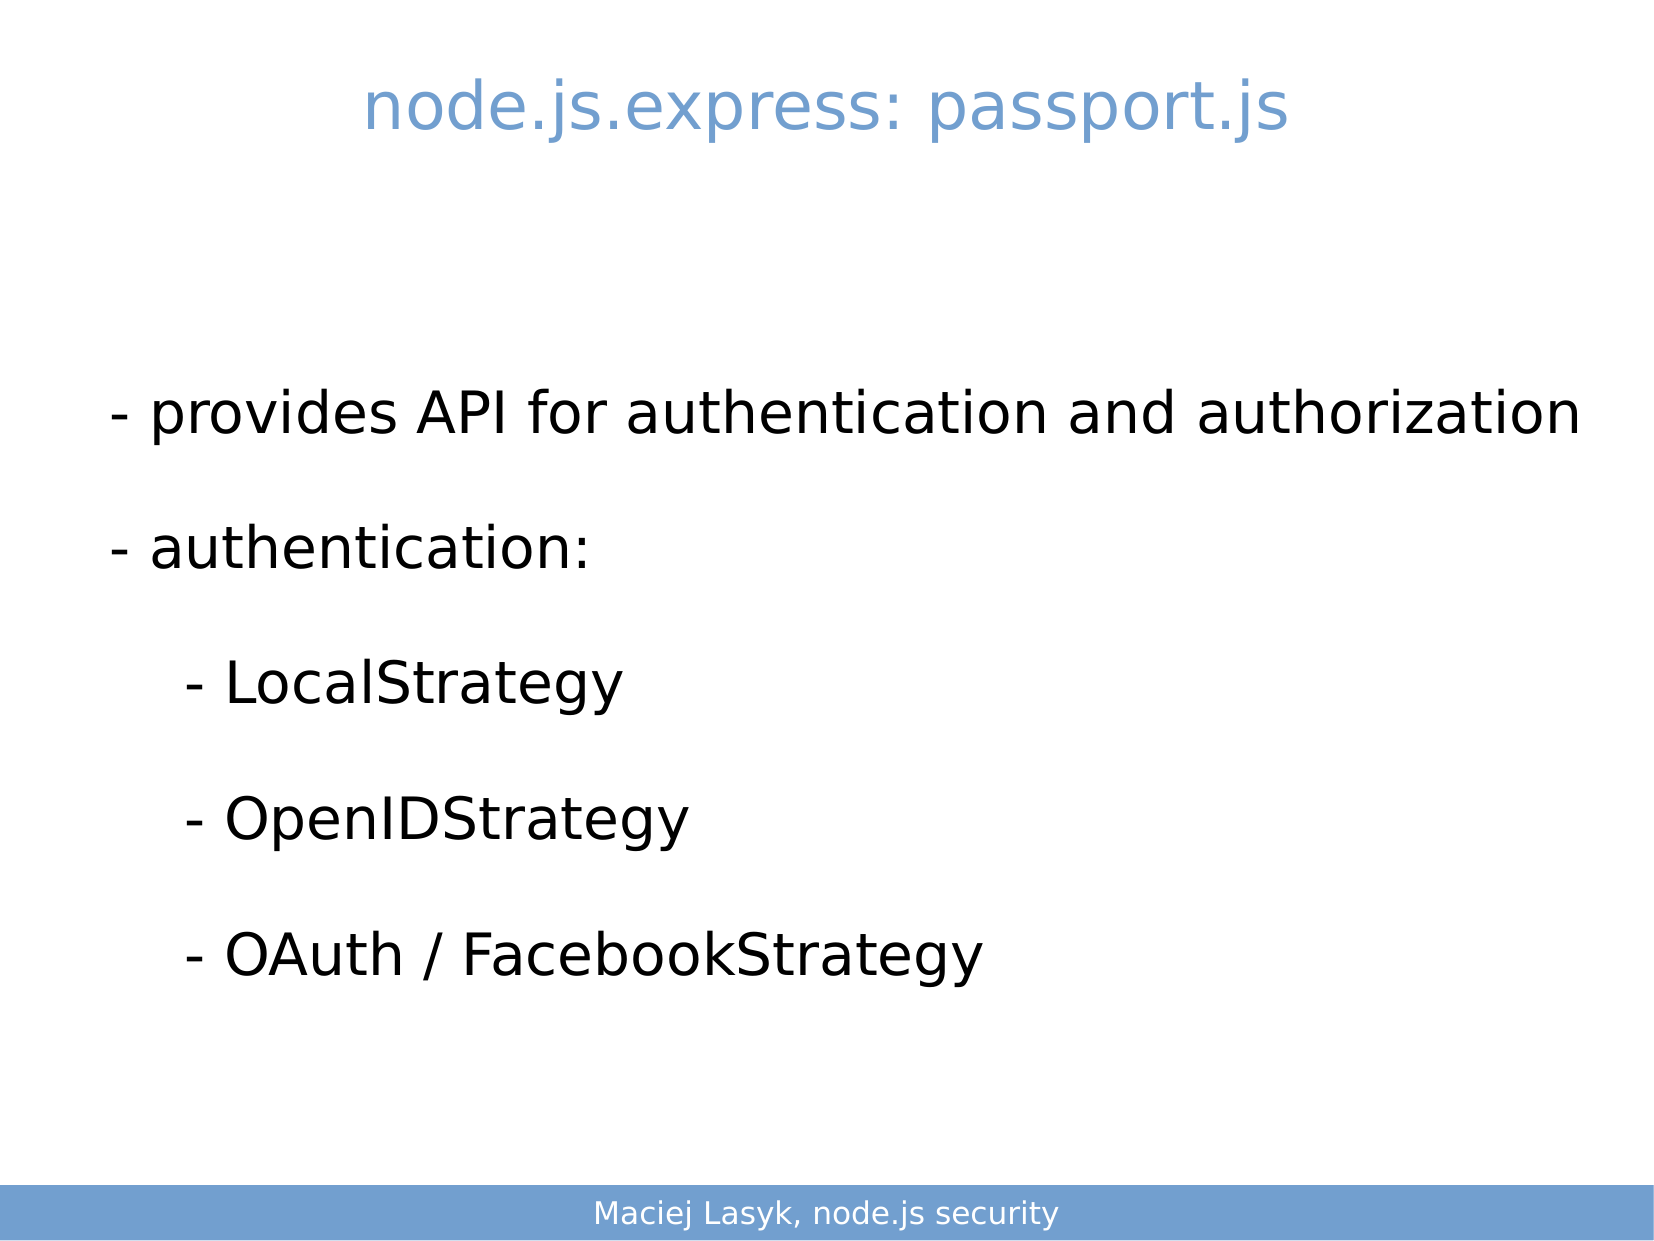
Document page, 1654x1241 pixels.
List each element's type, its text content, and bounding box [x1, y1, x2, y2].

text_box Maciej Lasyk, node.js security [578, 1188, 1076, 1240]
text_box [0, 1185, 1654, 1241]
text_box - provides API for authentication and authorization - authentication: - LocalStrategy - OpenIDStrategy - OAuth / FacebookStrategy [94, 304, 1599, 929]
text_box node.js.express: passport.js [348, 60, 1306, 153]
